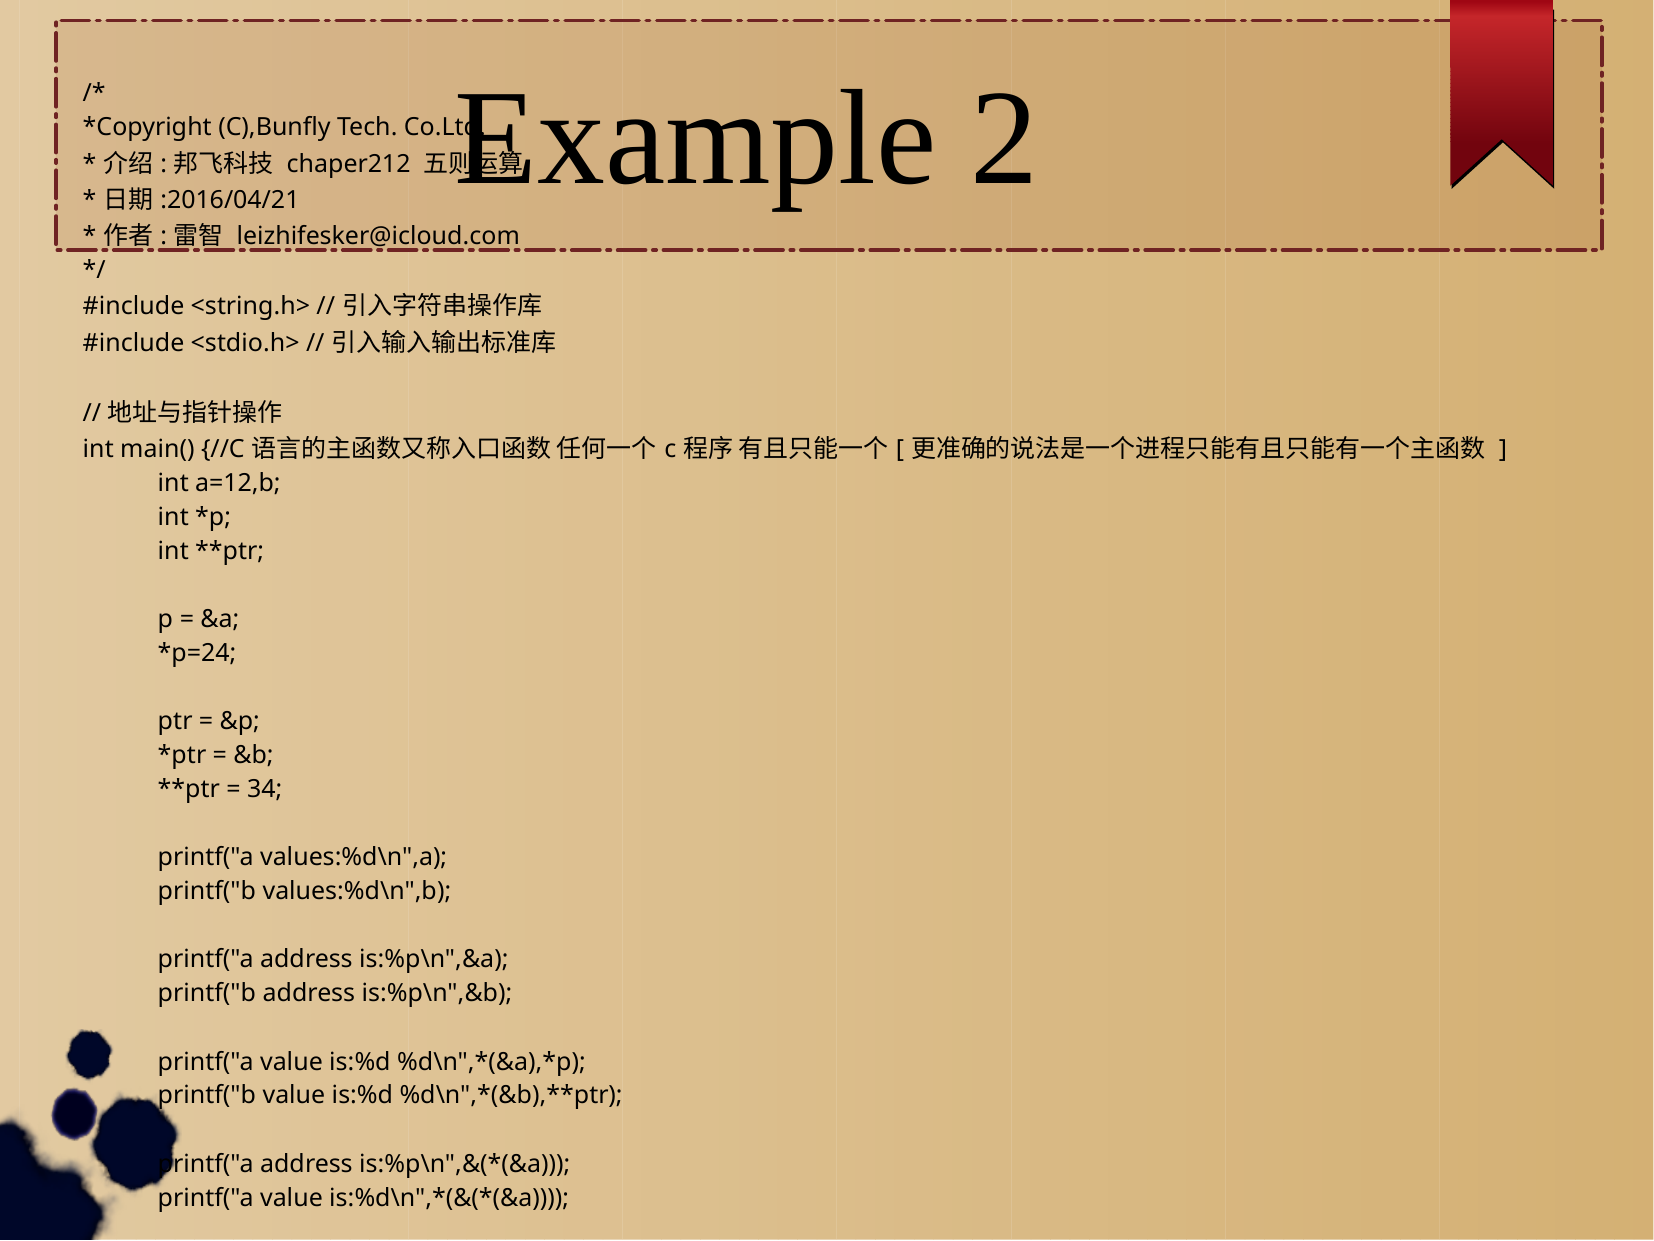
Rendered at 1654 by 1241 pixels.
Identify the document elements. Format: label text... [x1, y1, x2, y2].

text_box /* *Copyright (C),Bunfly Tech. Co.Ltd. *介绍:邦飞科技 chaper212 五则运算 *日期:2016/04/21 *作者:雷智 leizhifesker@icloud.com */ #include <string.h> //引入字符串操作库 #include <stdio.h> //引入输入输出标准库 //地址与指针操作 int main() {//C语言的主函数又称入口函数 任何一个c程序 有且只能一个[更准确的说法是一个进程只能有且只能有一个主函数 ] int a=12,b; int *p; int **ptr; p = &a; *p=24; ptr = &p; *ptr = &b; **ptr = 34; printf("a values:%d\n",a); printf("b values:%d\n",b); printf("a address is:%p\n",&a); printf("b address is:%p\n",&b); printf("a value is:%d %d\n",*(&a),*p); printf("b value is:%d %d\n",*(&b),**ptr); printf("a address is:%p\n",&(*(&a))); printf("a value is:%d\n",*(&(*(&a)))); printf("a value is:0x%08x\n",*(&(*(&a)))); } [82, 224, 1571, 1200]
title Example 2 [82, 47, 1412, 224]
